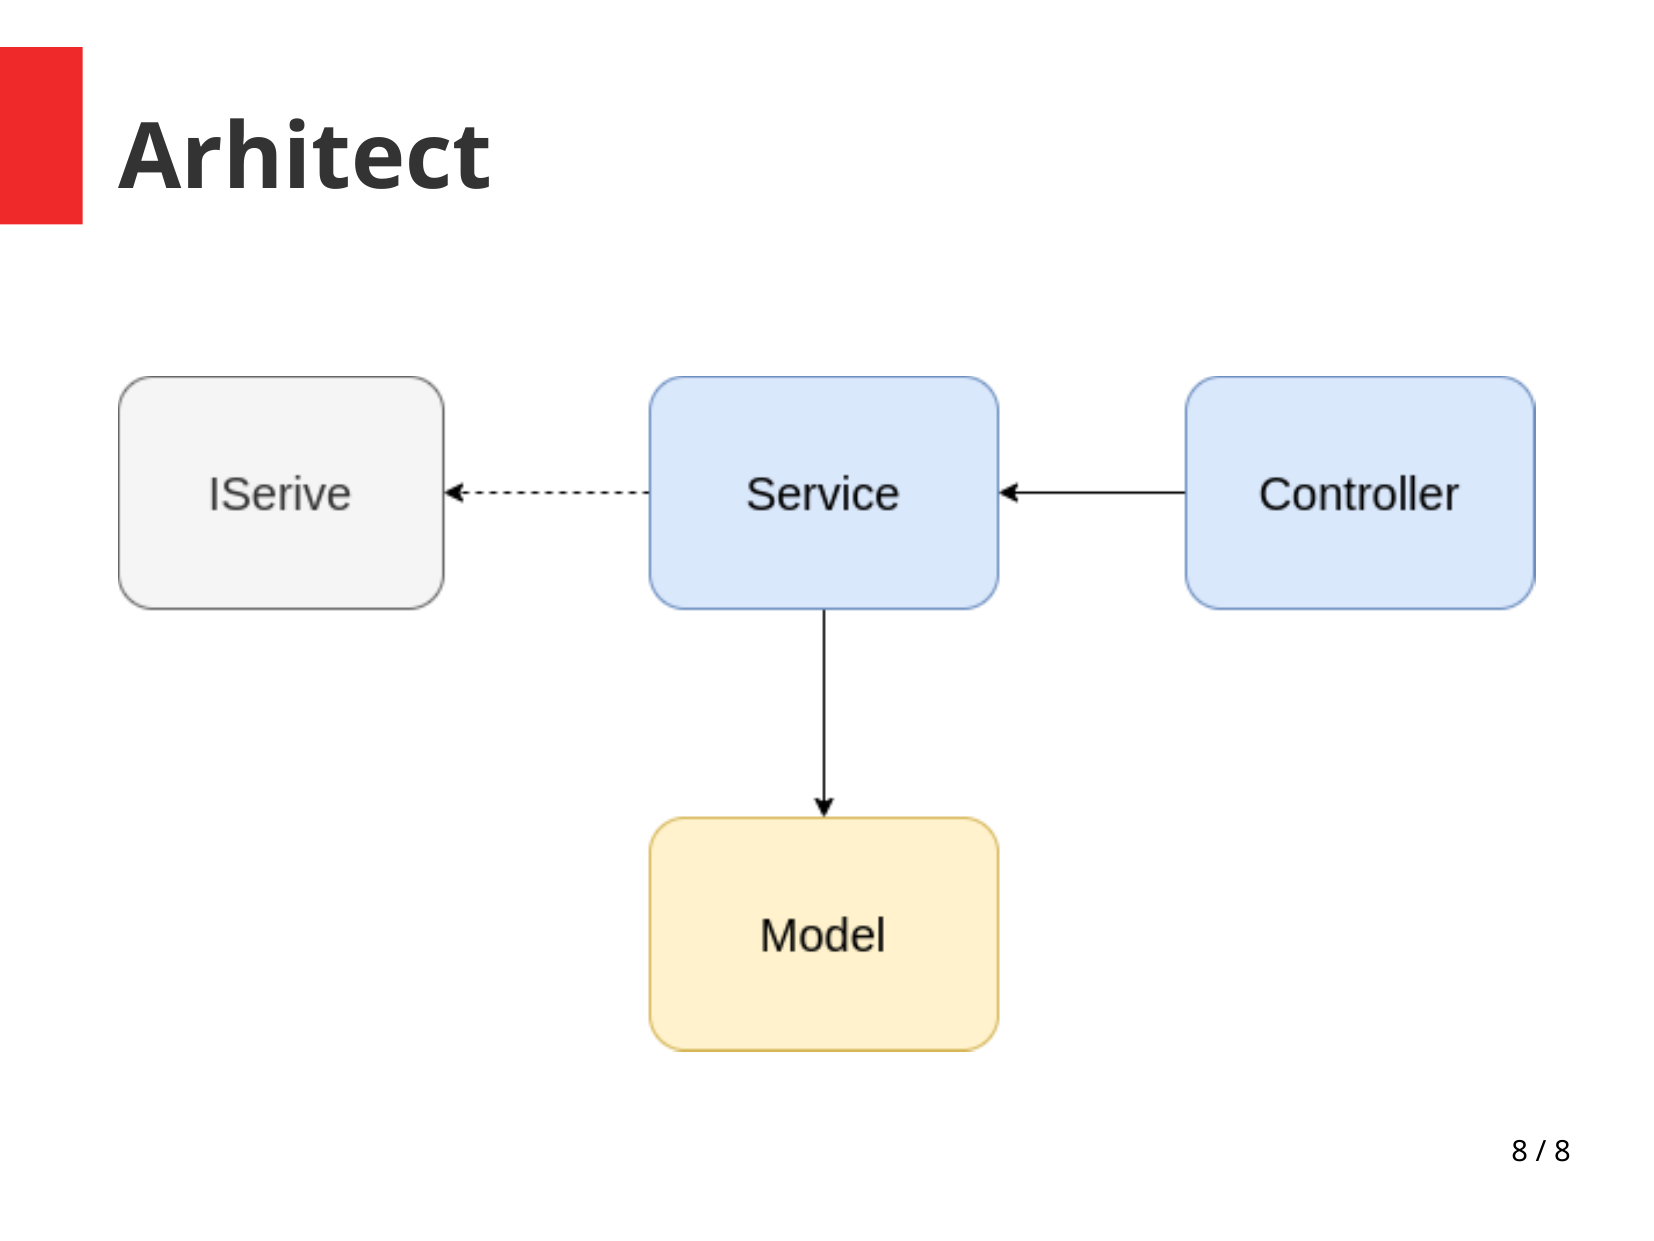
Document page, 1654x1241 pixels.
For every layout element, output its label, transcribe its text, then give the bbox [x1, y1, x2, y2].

title Arhitect [118, 49, 1571, 257]
picture [118, 376, 1536, 1052]
